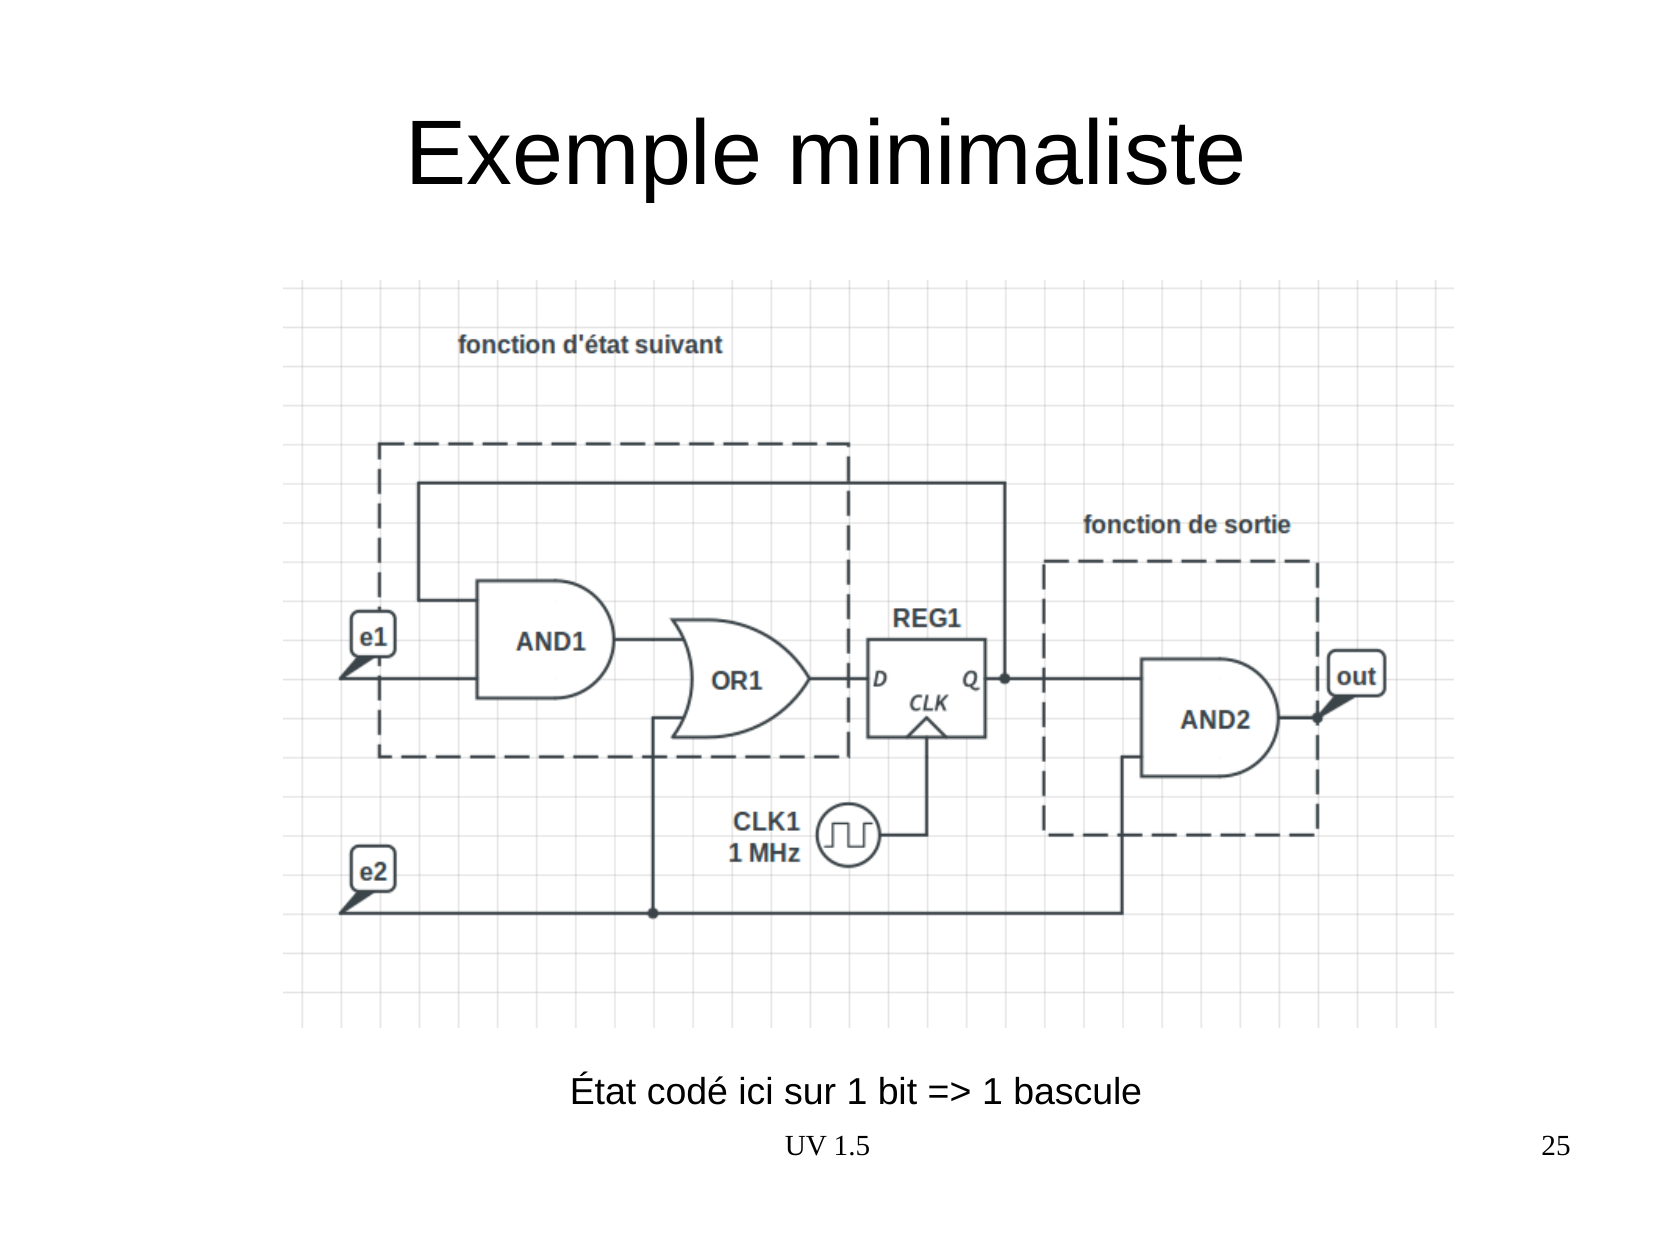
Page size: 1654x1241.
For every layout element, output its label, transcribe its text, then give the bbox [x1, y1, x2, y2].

title Exemple minimaliste [82, 49, 1571, 257]
picture [283, 280, 1454, 1028]
text_box État codé ici sur 1 bit => 1 bascule [555, 1062, 1158, 1120]
